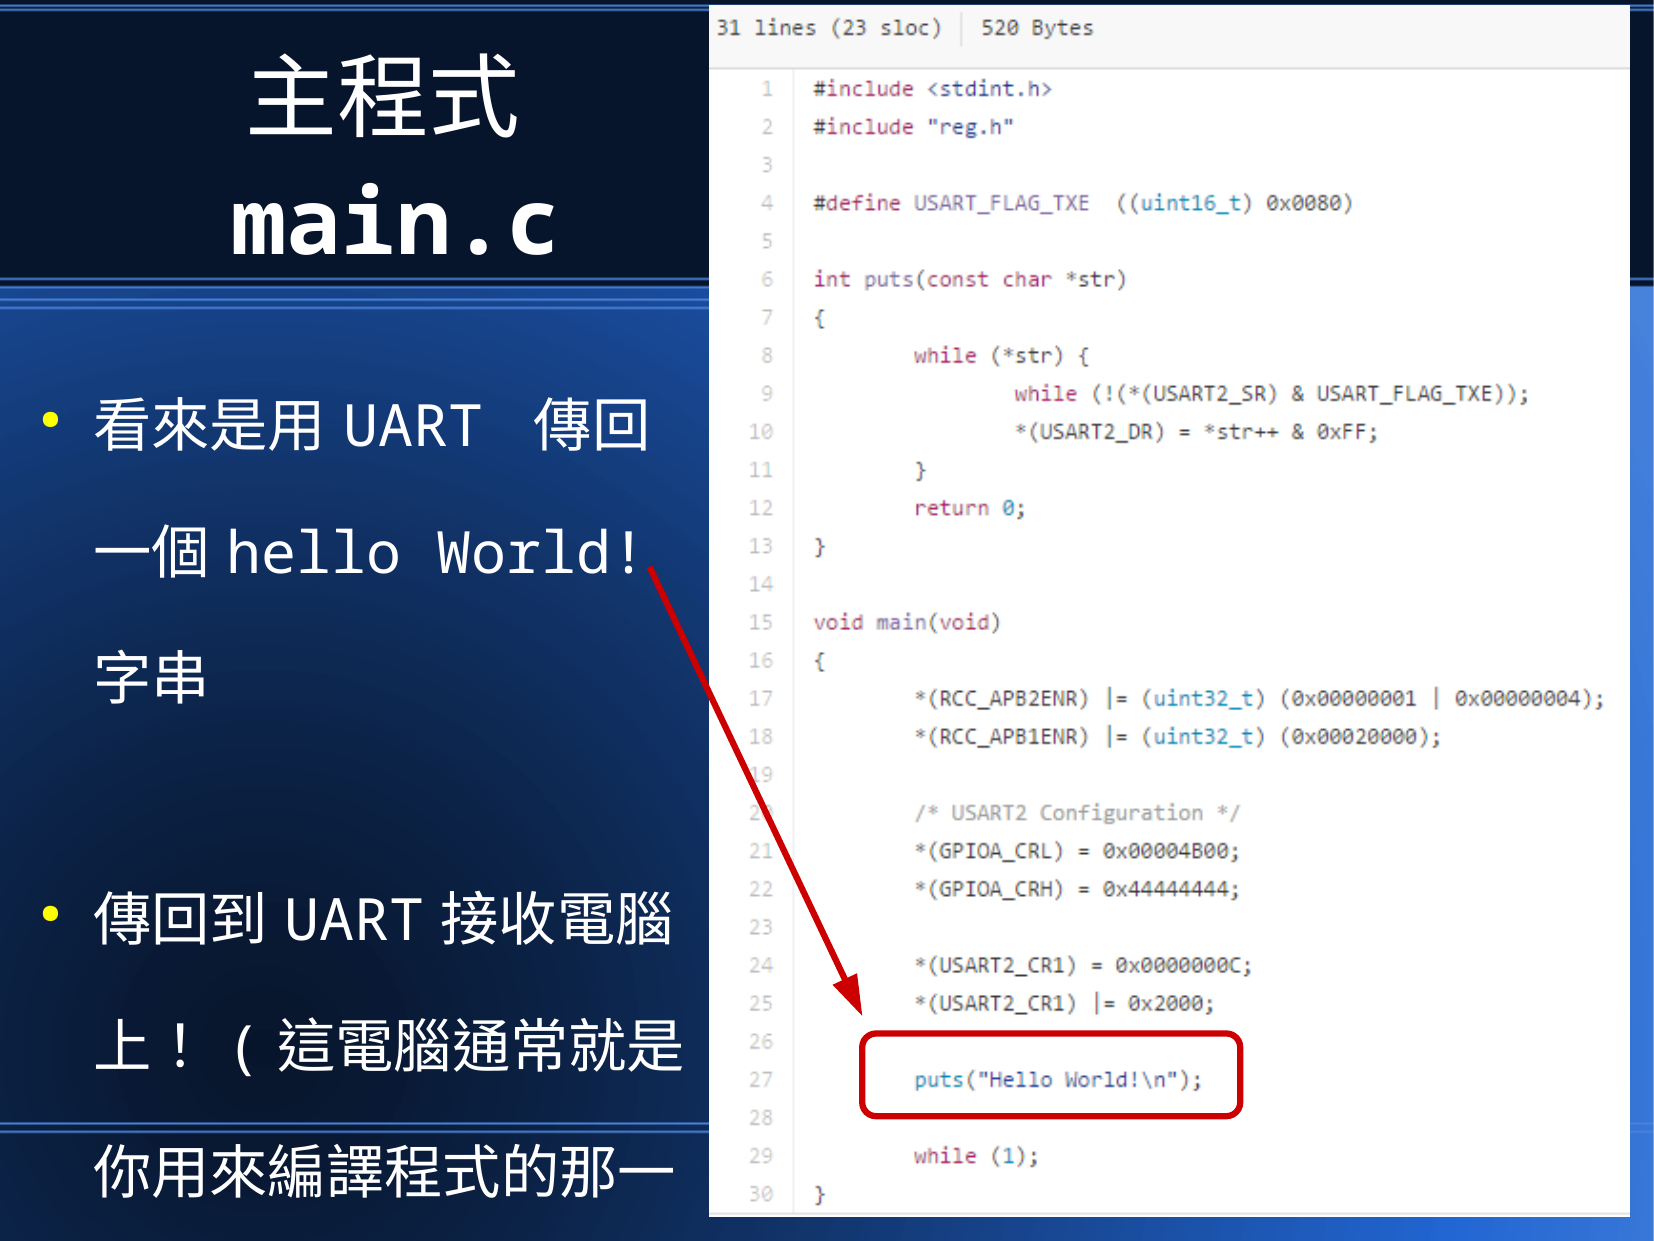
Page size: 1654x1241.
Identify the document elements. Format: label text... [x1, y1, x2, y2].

picture [0, 0, 1654, 1241]
title 主程式main.c [82, 49, 709, 257]
list 看來是用UART 傳回一個hello World!字串 傳回到UART接收電腦上！(這電腦通常就是你用來編譯程式的那一台) [22, 336, 697, 1241]
